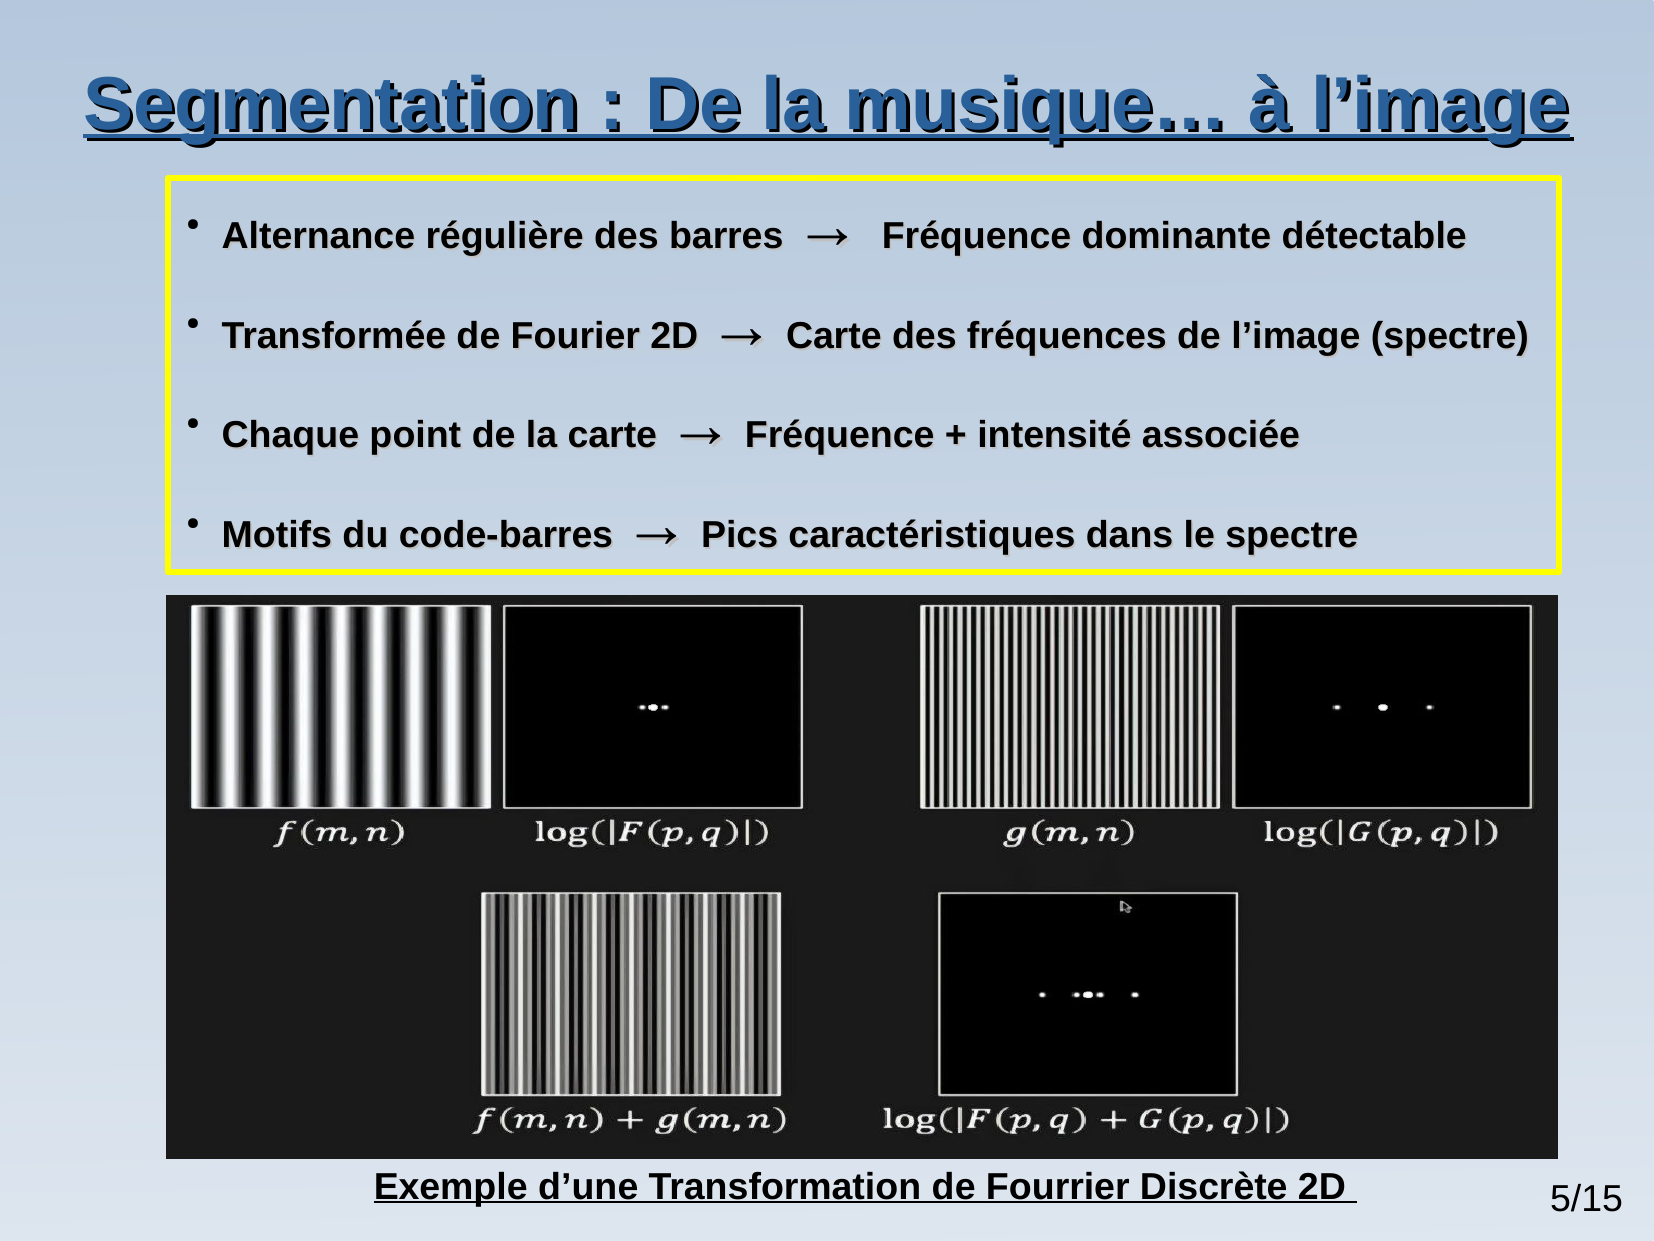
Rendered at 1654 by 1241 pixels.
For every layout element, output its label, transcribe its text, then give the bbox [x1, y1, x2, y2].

text_box Alternance régulière des barres → Fréquence dominante détectable Transformée de Fourier 2D → Carte des fréquences de l’image (spectre) Chaque point de la carte → Fréquence + intensité associée Motifs du code-barres → Pics caractéristiques dans le spectre [168, 177, 1559, 573]
text_box Exemple d’une Transformation de Fourrier Discrète 2D [358, 1159, 1373, 1230]
title Segmentation : De la musique… à l’image [82, 0, 1571, 207]
picture [166, 595, 1558, 1159]
